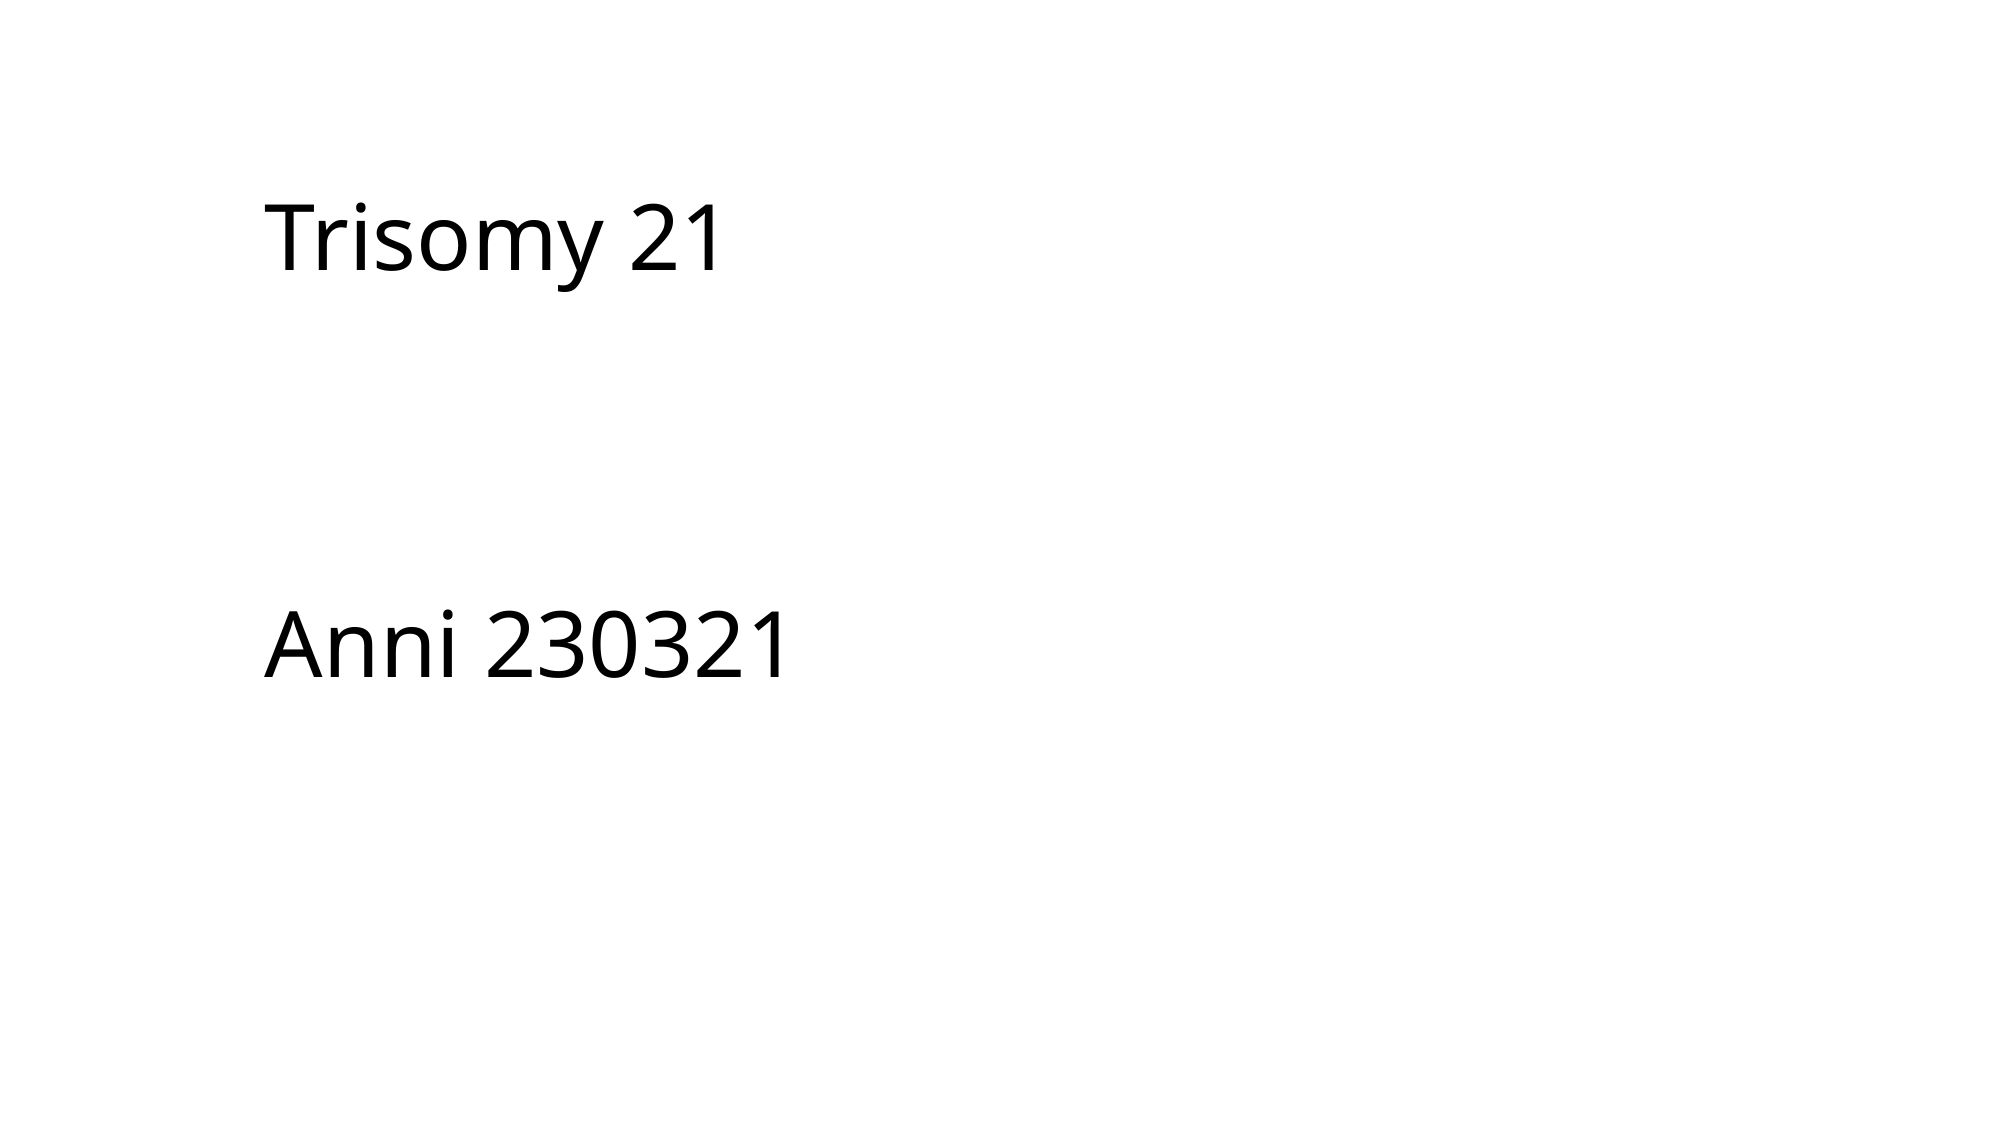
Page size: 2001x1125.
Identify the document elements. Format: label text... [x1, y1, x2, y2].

subtitle Anni 230321 [249, 590, 1750, 863]
title Trisomy 21 [249, 184, 1750, 576]
